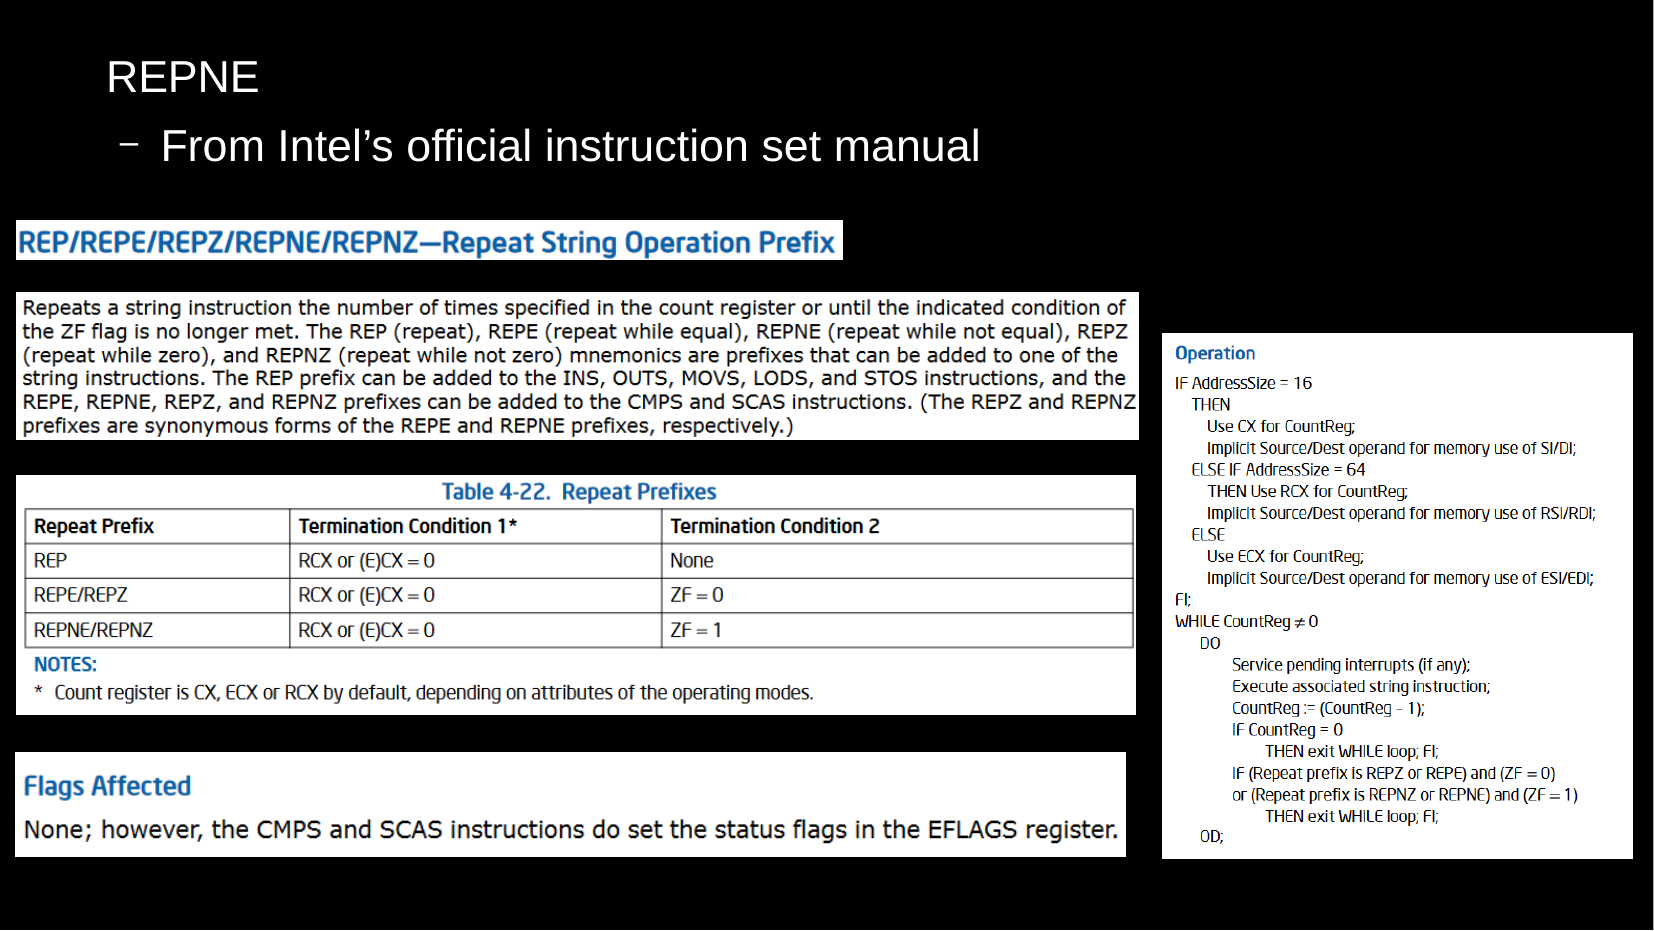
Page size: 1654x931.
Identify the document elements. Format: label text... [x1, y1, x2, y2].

list REPNE From Intel’s official instruction set manual [51, 52, 1540, 173]
picture [16, 475, 1136, 715]
picture [15, 752, 1126, 857]
picture [16, 220, 843, 260]
picture [1162, 333, 1633, 859]
picture [16, 292, 1139, 440]
